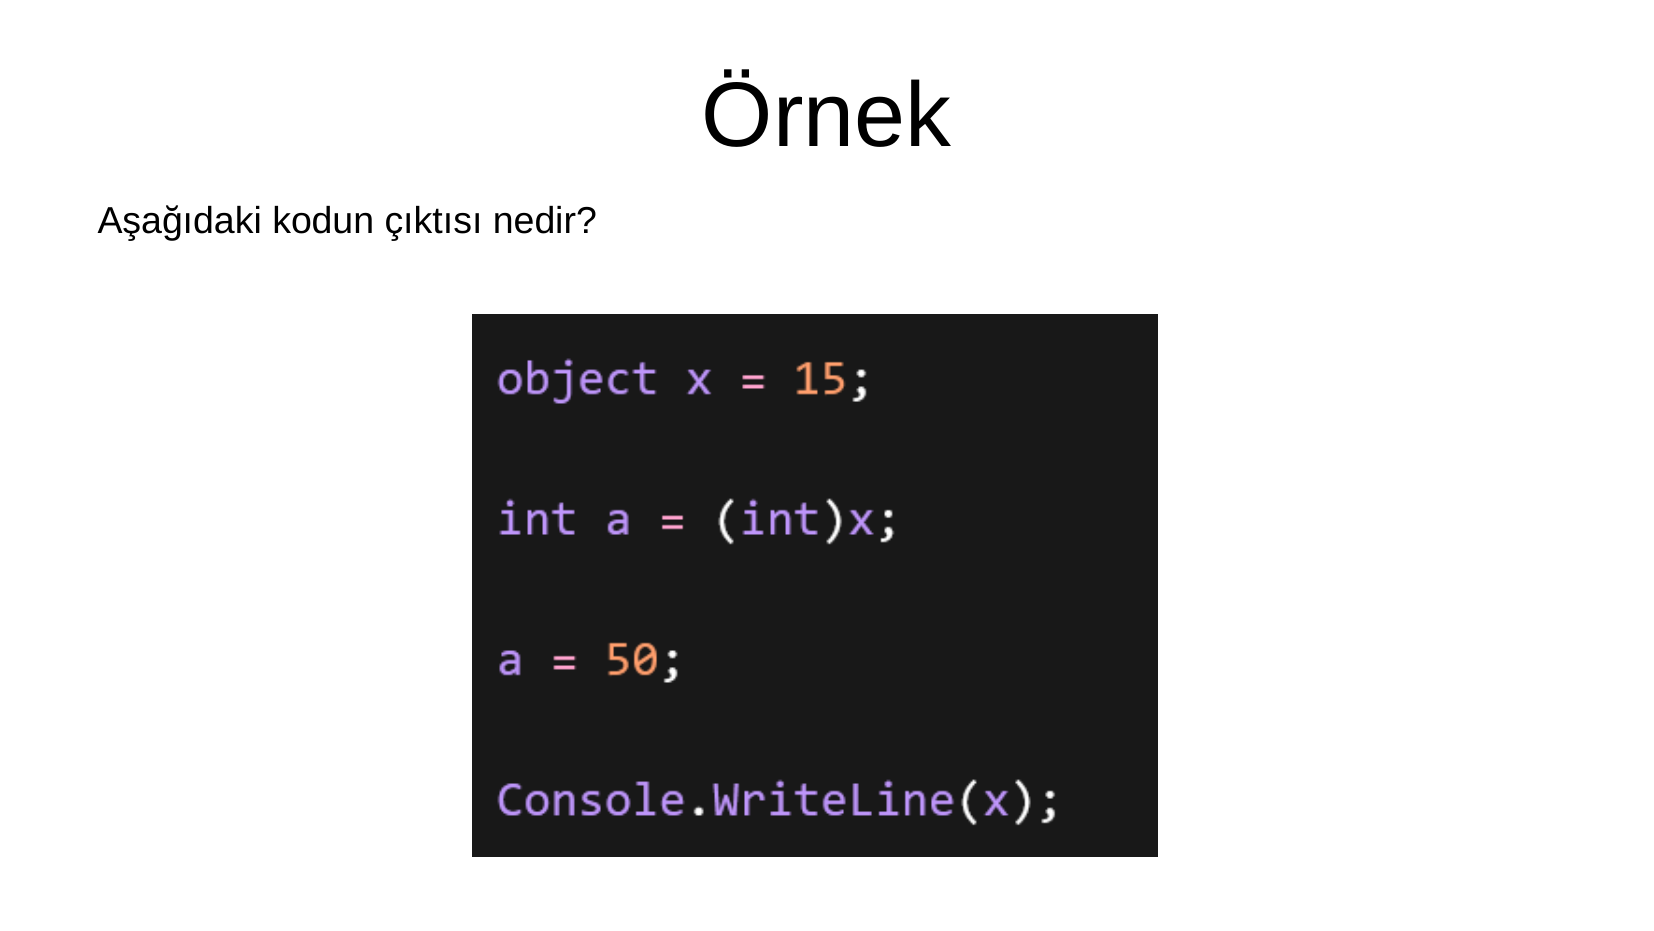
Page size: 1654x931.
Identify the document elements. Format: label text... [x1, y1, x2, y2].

text_box Aşağıdaki kodun çıktısı nedir? [82, 192, 613, 250]
title Örnek [82, 37, 1571, 193]
picture [472, 314, 1158, 857]
